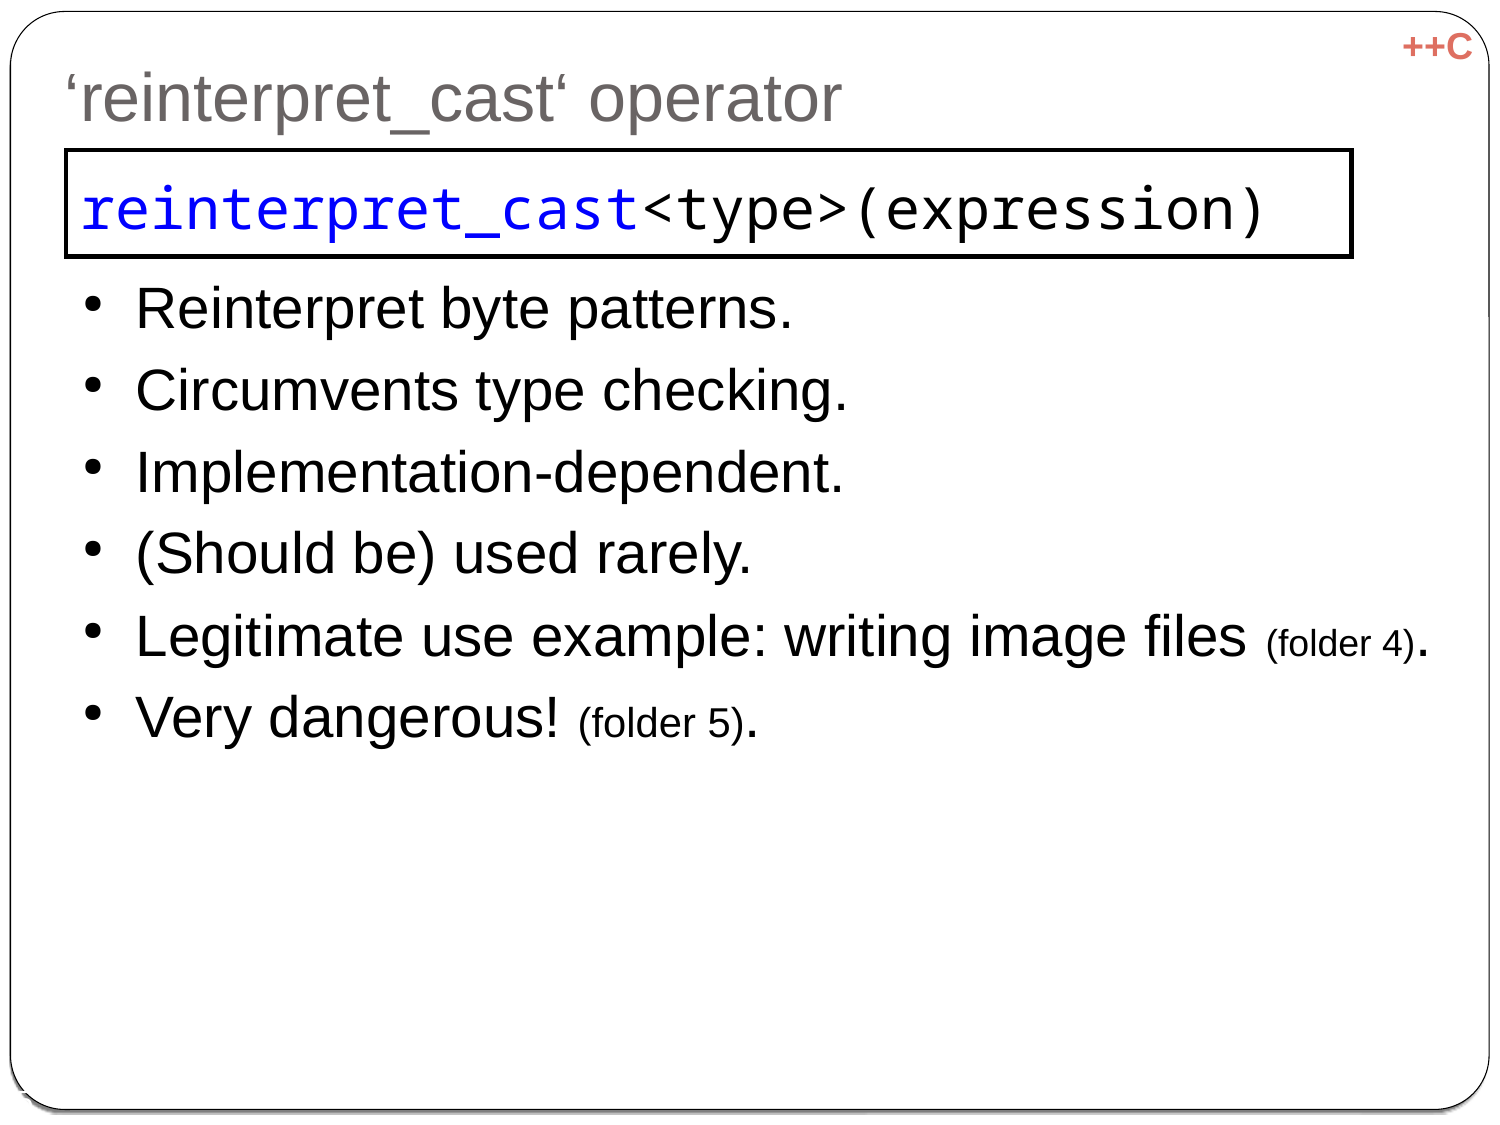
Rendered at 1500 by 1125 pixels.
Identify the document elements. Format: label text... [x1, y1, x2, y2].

title ‘reinterpret_cast‘ operator [50, 45, 1450, 150]
text_box reinterpret_cast<type>(expression) [65, 149, 1352, 257]
slide_number <number> [0, 1074, 50, 1125]
list Reinterpret byte patterns. Circumvents type checking. Implementation-dependent. (Should be) used rarely. Legitimate use example: writing image files (folder 4). Very dangerous! (folder 5). [50, 262, 1450, 1088]
